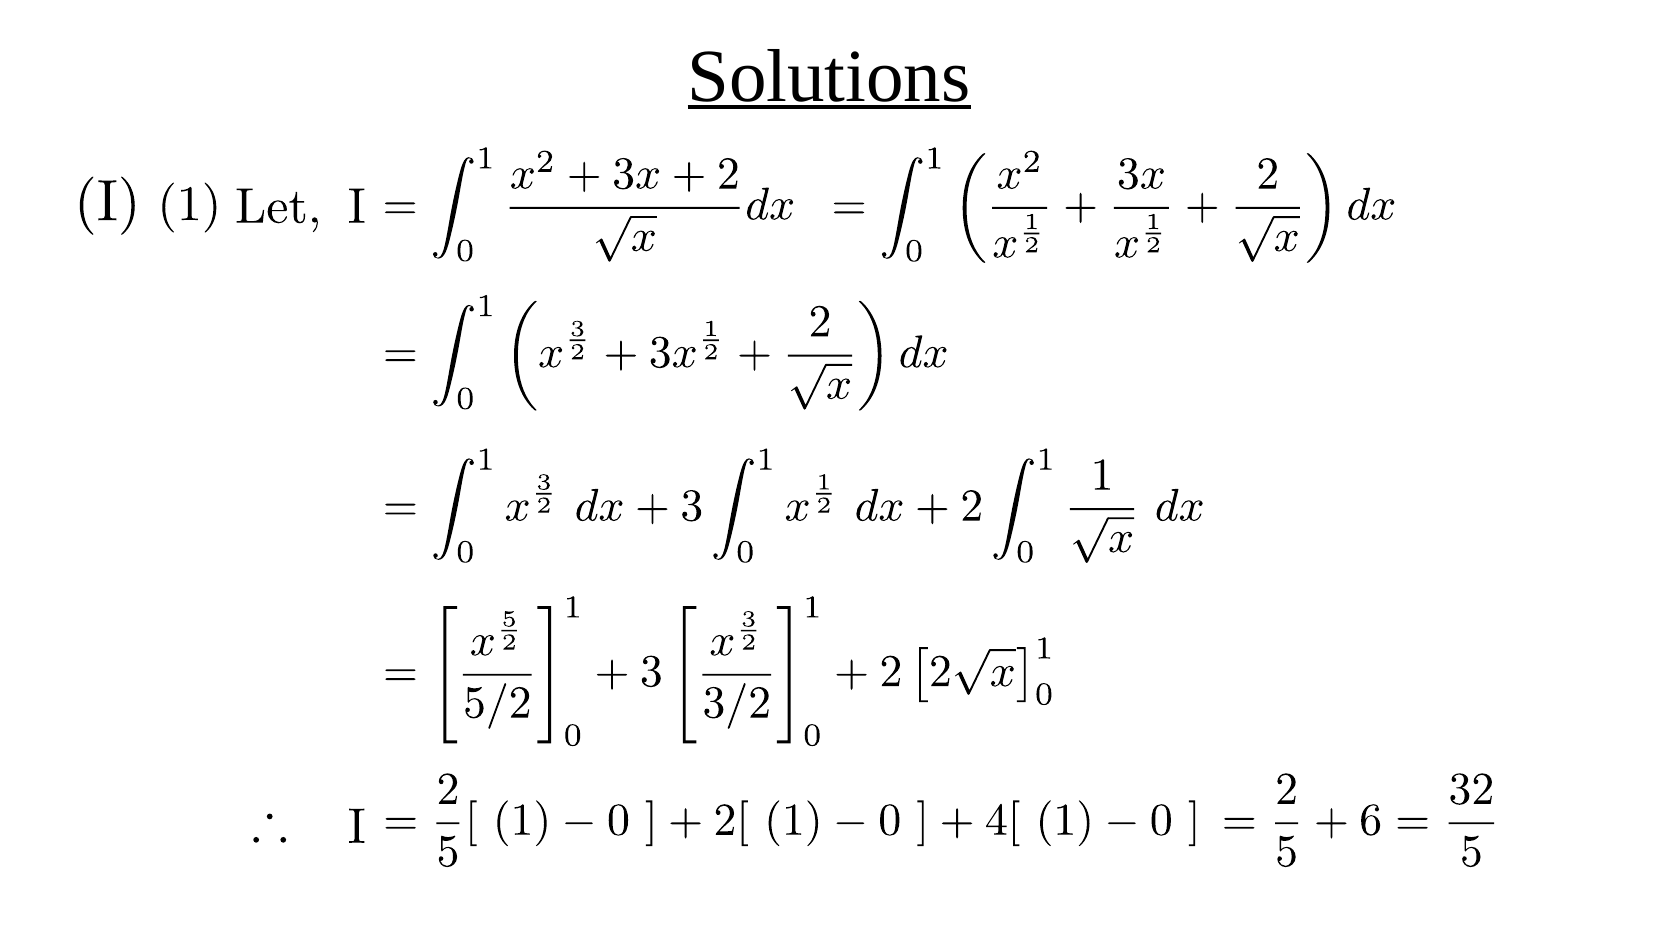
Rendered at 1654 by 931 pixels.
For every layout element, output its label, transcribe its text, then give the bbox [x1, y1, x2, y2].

text_box [384, 294, 947, 411]
text_box [384, 448, 1203, 563]
text_box [384, 596, 1052, 747]
text_box [159, 182, 217, 233]
text_box [833, 147, 1395, 263]
subtitle [59, 129, 1607, 898]
text_box [253, 813, 287, 843]
text_box [349, 188, 365, 223]
text_box [349, 808, 365, 843]
title Solutions [84, 21, 1574, 129]
text_box [385, 773, 1196, 868]
text_box [77, 176, 135, 235]
text_box [384, 147, 794, 262]
text_box [1223, 773, 1495, 868]
text_box [236, 188, 318, 233]
